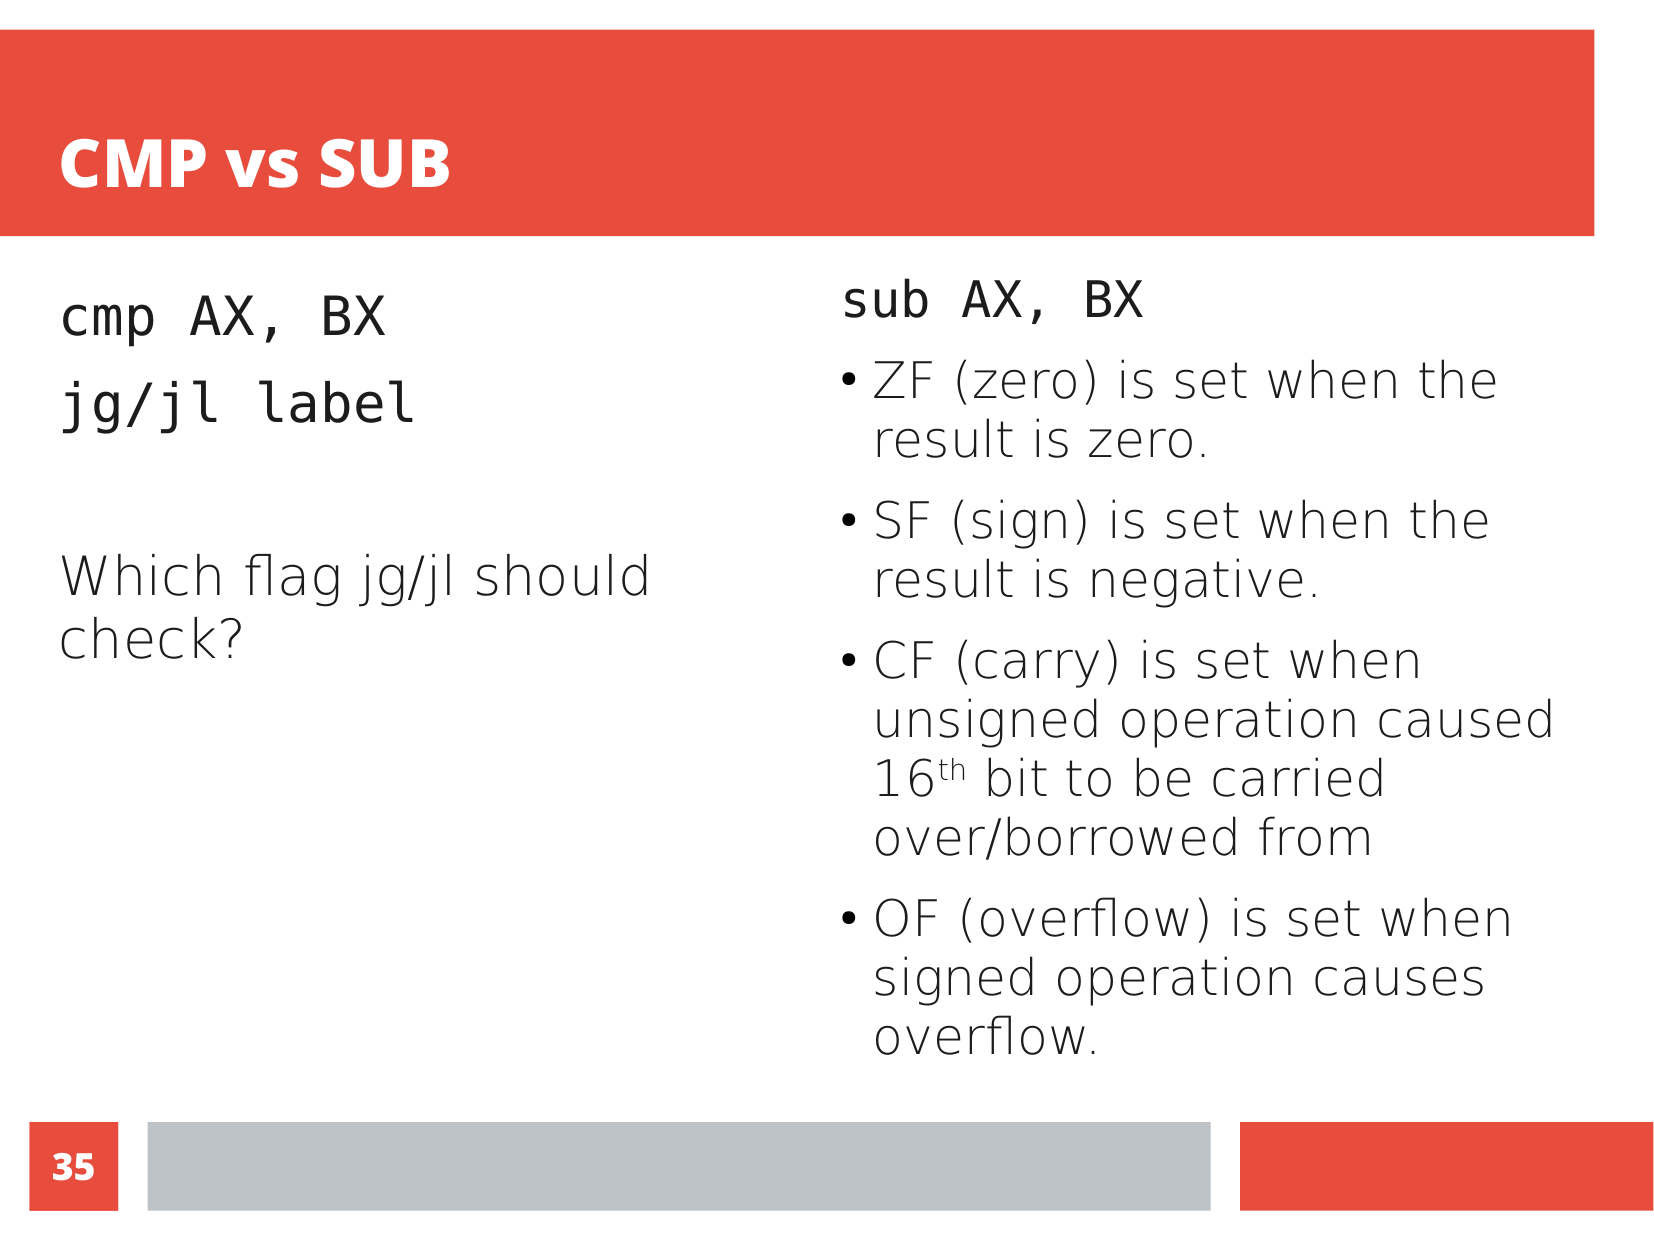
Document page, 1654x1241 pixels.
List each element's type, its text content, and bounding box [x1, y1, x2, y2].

title CMP vs SUB [59, 59, 1595, 207]
list sub AX, BX ZF (zero) is set when the result is zero. SF (sign) is set when the result is negative. CF (carry) is set when unsigned operation caused 16th bit to be carried over/borrowed from OF (overflow) is set when signed operation causes overflow. [840, 270, 1561, 1068]
list cmp AX, BX jg/jl label Which flag jg/jl should check? [59, 285, 691, 1093]
